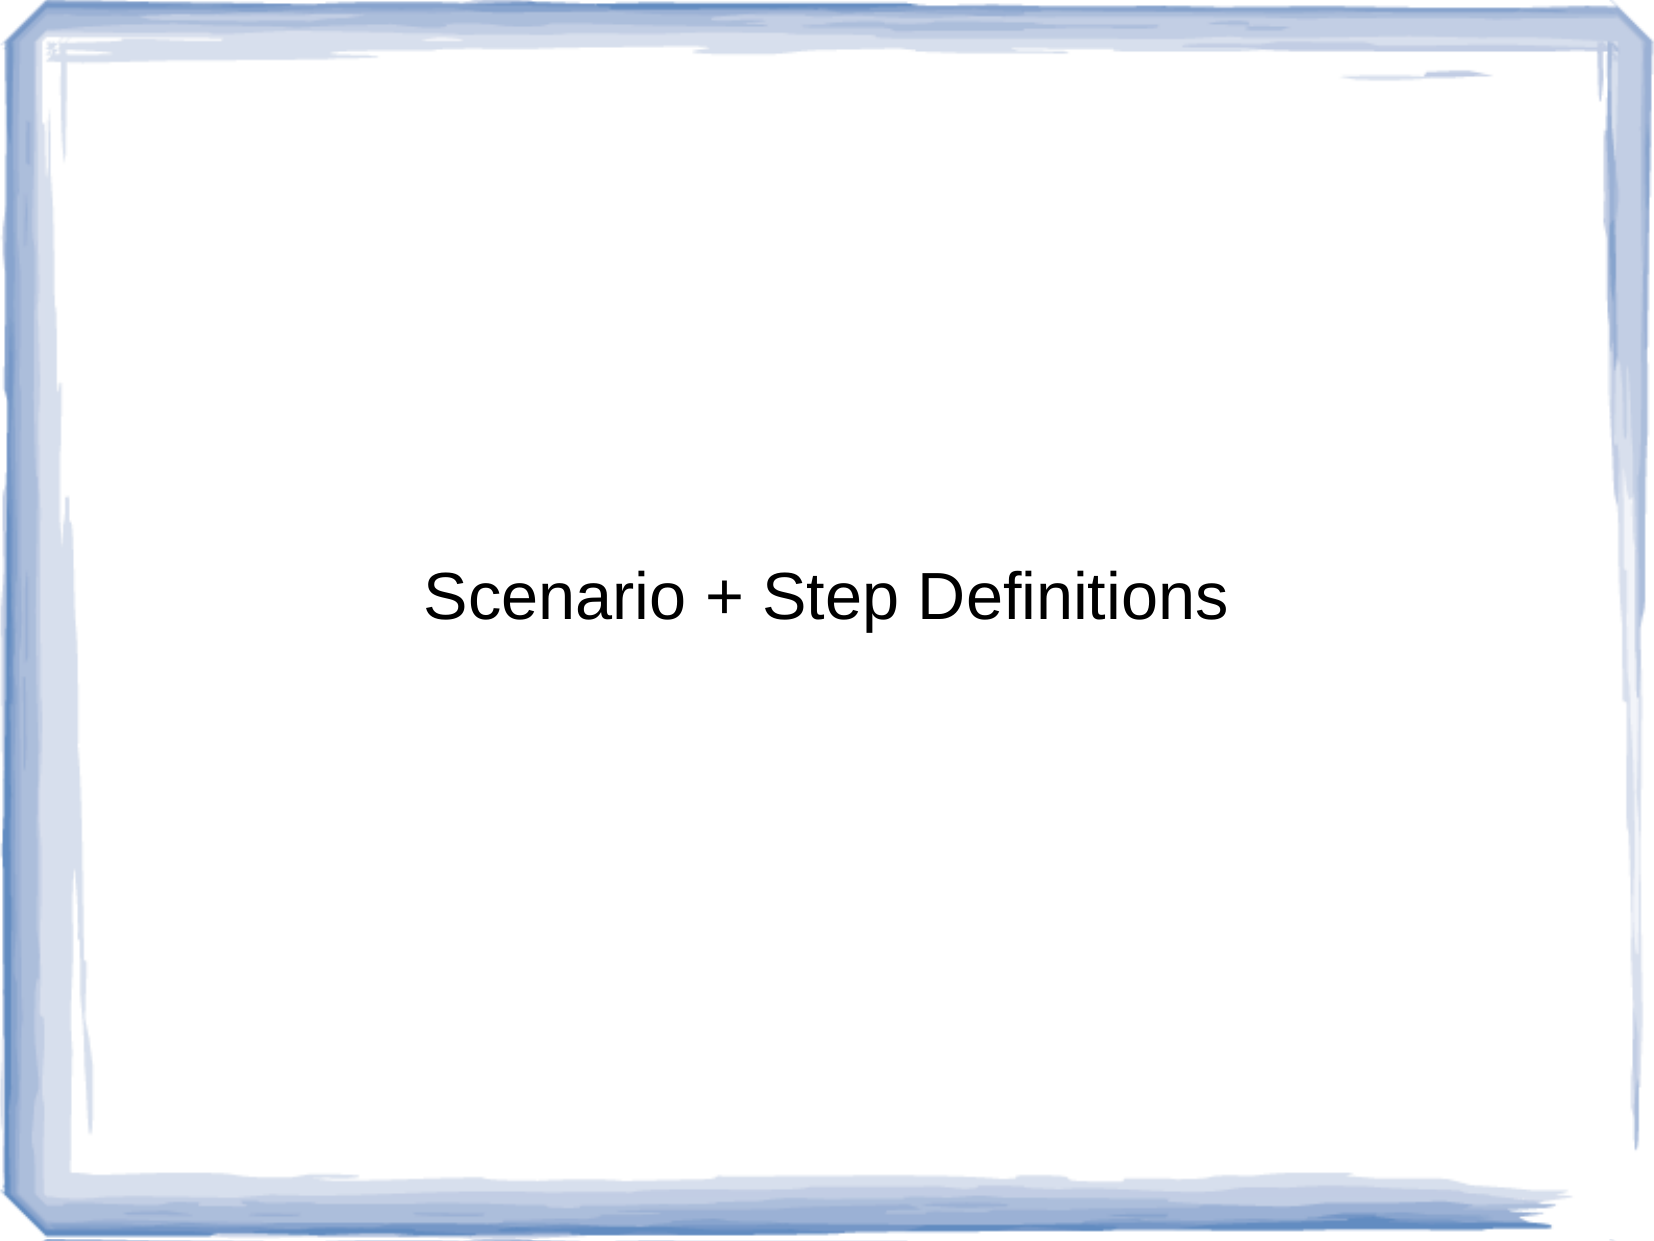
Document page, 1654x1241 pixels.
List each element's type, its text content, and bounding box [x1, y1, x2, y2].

picture [0, 0, 1654, 1241]
subtitle Scenario + Step Definitions [82, 56, 1571, 1136]
